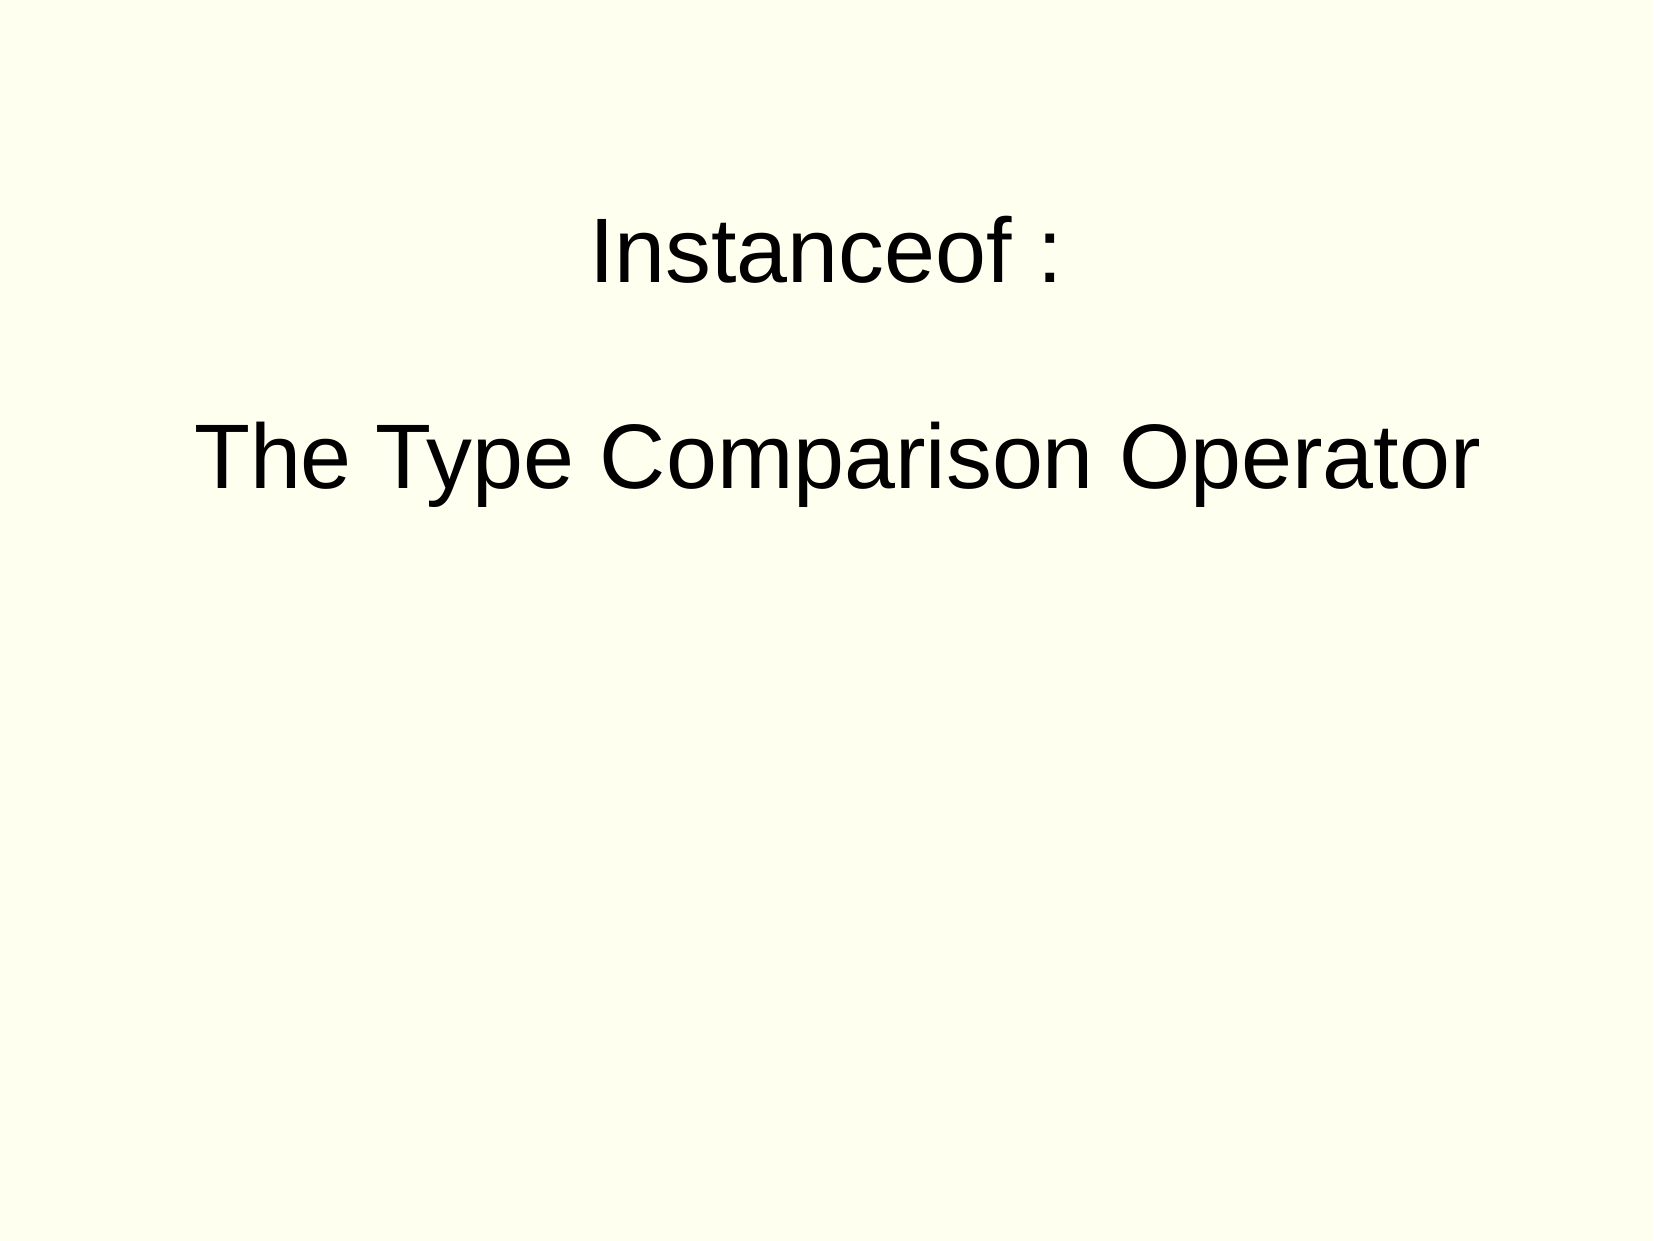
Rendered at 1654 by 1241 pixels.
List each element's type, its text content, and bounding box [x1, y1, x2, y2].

title Instanceof : The Type Comparison Operator [82, 199, 1571, 508]
